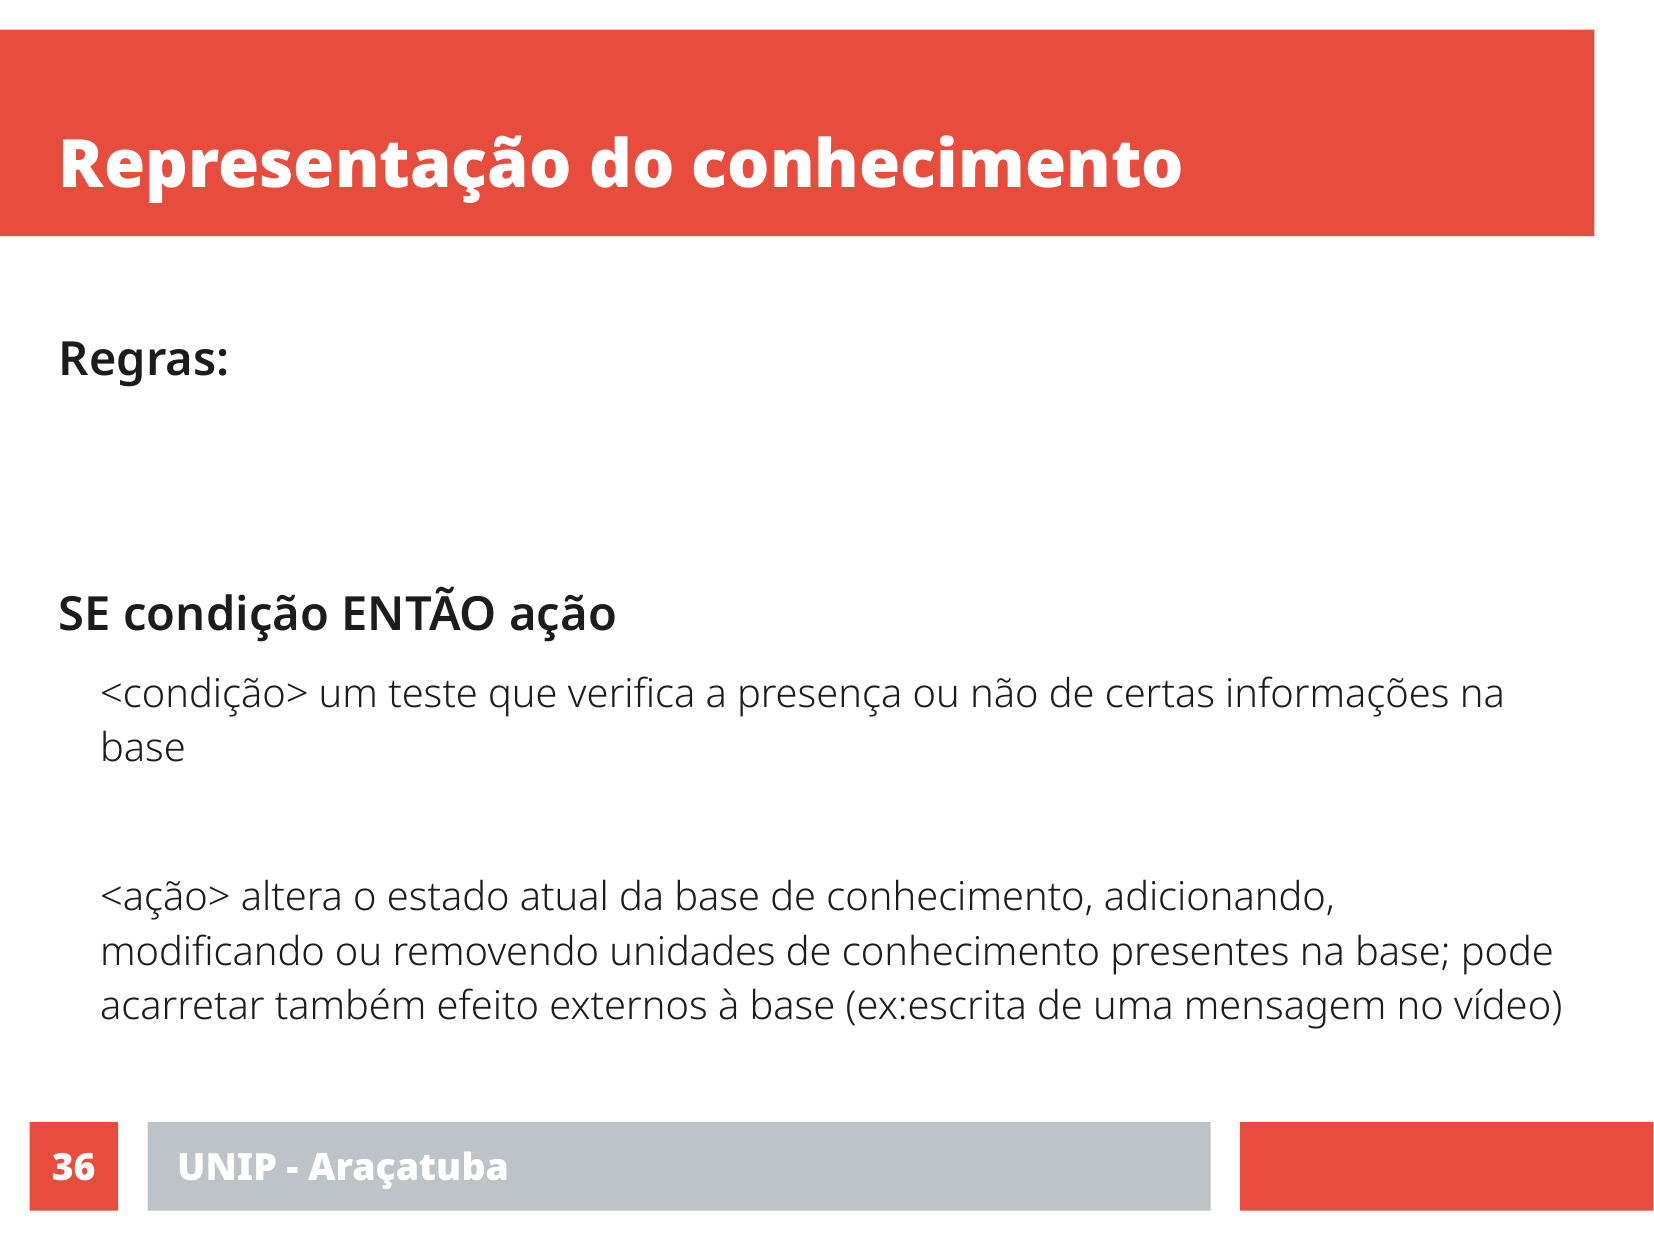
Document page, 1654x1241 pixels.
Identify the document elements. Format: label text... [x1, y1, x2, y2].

list Regras: SE condição ENTÃO ação <condição> um teste que verifica a presença ou não de certas informações na base <ação> altera o estado atual da base de conhecimento, adicionando, modificando ou removendo unidades de conhecimento presentes na base; pode acarretar também efeito externos à base (ex:escrita de uma mensagem no vídeo) [59, 324, 1565, 1093]
title Representação do conhecimento [59, 59, 1595, 207]
